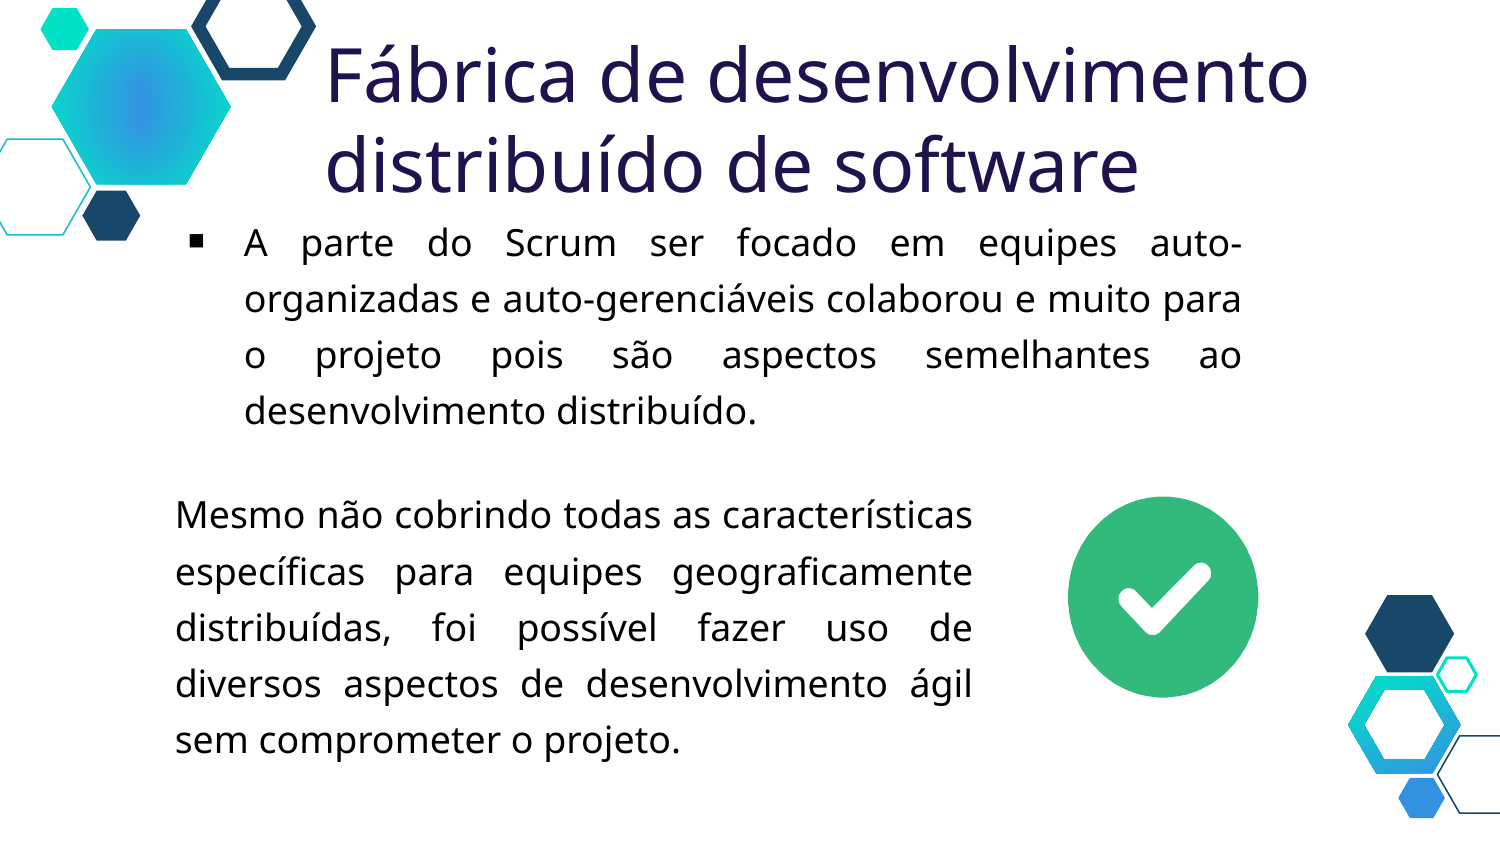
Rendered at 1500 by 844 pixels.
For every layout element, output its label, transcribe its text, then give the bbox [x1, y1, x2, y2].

title Fábrica de desenvolvimento distribuído de software [309, 116, 1349, 222]
text_box [1068, 496, 1259, 698]
list A parte do Scrum ser focado em equipes auto-organizadas e auto-gerenciáveis colaborou e muito para o projeto pois são aspectos semelhantes ao desenvolvimento distribuído. [78, 136, 1259, 438]
text_box Mesmo não cobrindo todas as características específicas para equipes geograficamente distribuídas, foi possível fazer uso de diversos aspectos de desenvolvimento ágil sem comprometer o projeto. [159, 465, 989, 729]
